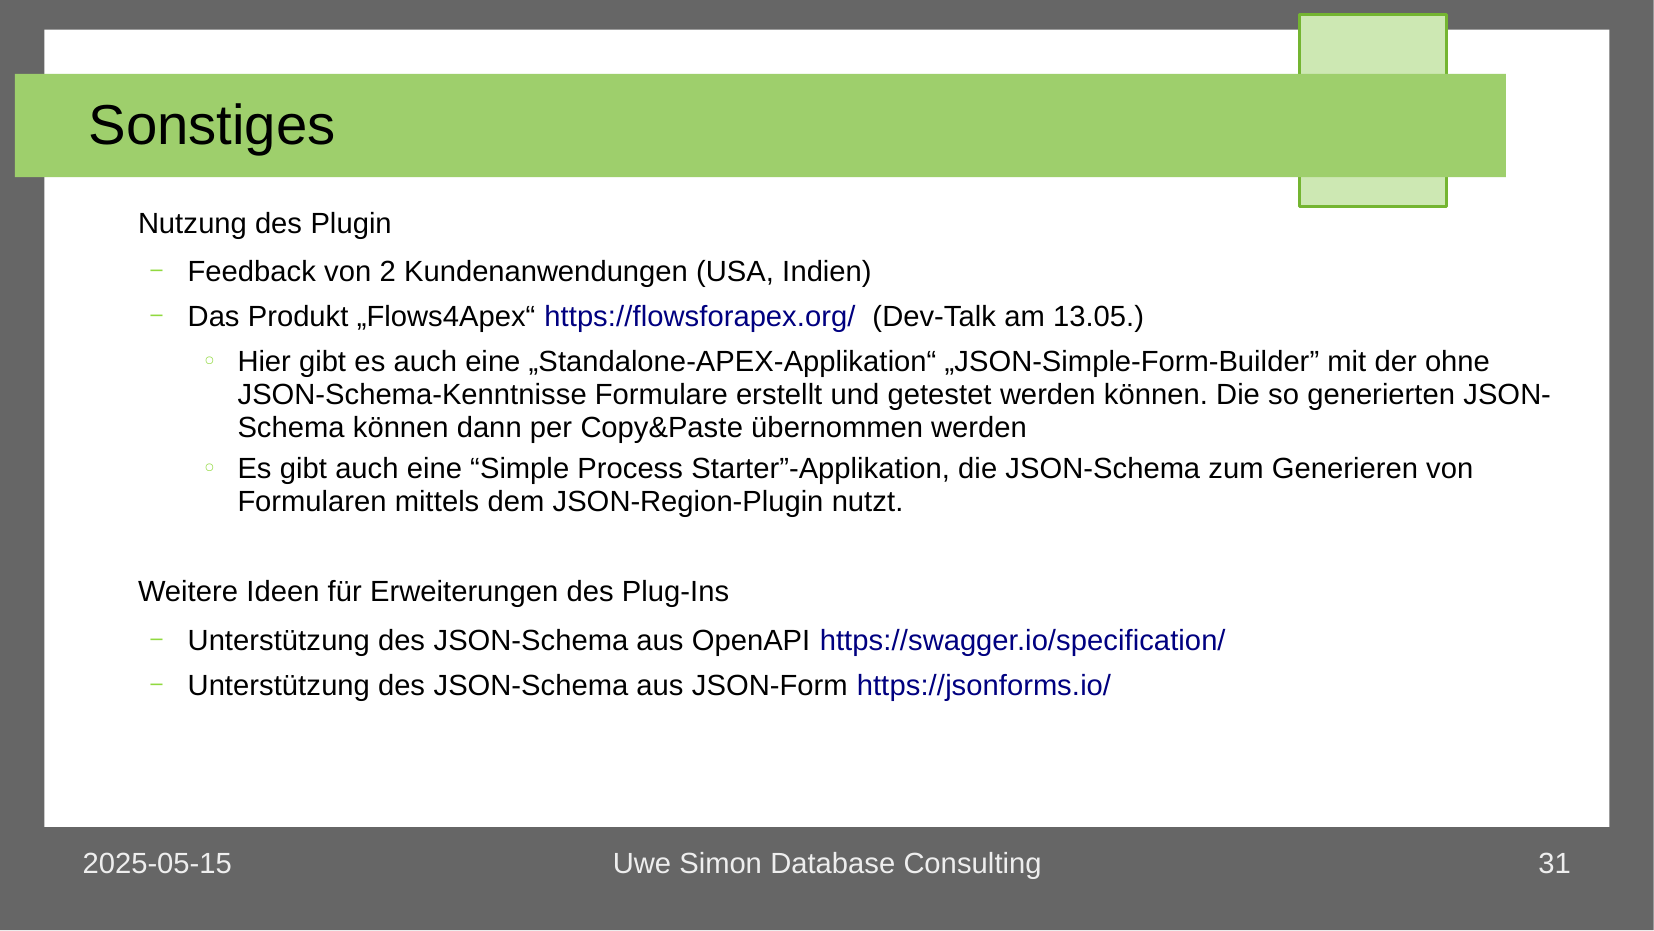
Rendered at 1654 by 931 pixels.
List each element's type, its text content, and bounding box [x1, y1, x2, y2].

list Nutzung des Plugin Feedback von 2 Kundenanwendungen (USA, Indien) Das Produkt „Flows4Apex“ https://flowsforapex.org/ (Dev-Talk am 13.05.) Hier gibt es auch eine „Standalone-APEX-Applikation“ „JSON-Simple-Form-Builder” mit der ohne JSON-Schema-Kenntnisse Formulare erstellt und getestet werden können. Die so generierten JSON-Schema können dann per Copy&Paste übernommen werden Es gibt auch eine “Simple Process Starter”-Applikation, die JSON-Schema zum Generieren von Formularen mittels dem JSON-Region-Plugin nutzt. Weitere Ideen für Erweiterungen des Plug-Ins Unterstützung des JSON-Schema aus OpenAPI https://swagger.io/specification/ Unterstützung des JSON-Schema aus JSON-Form https://jsonforms.io/ [88, 206, 1565, 739]
title Sonstiges [88, 73, 1506, 178]
